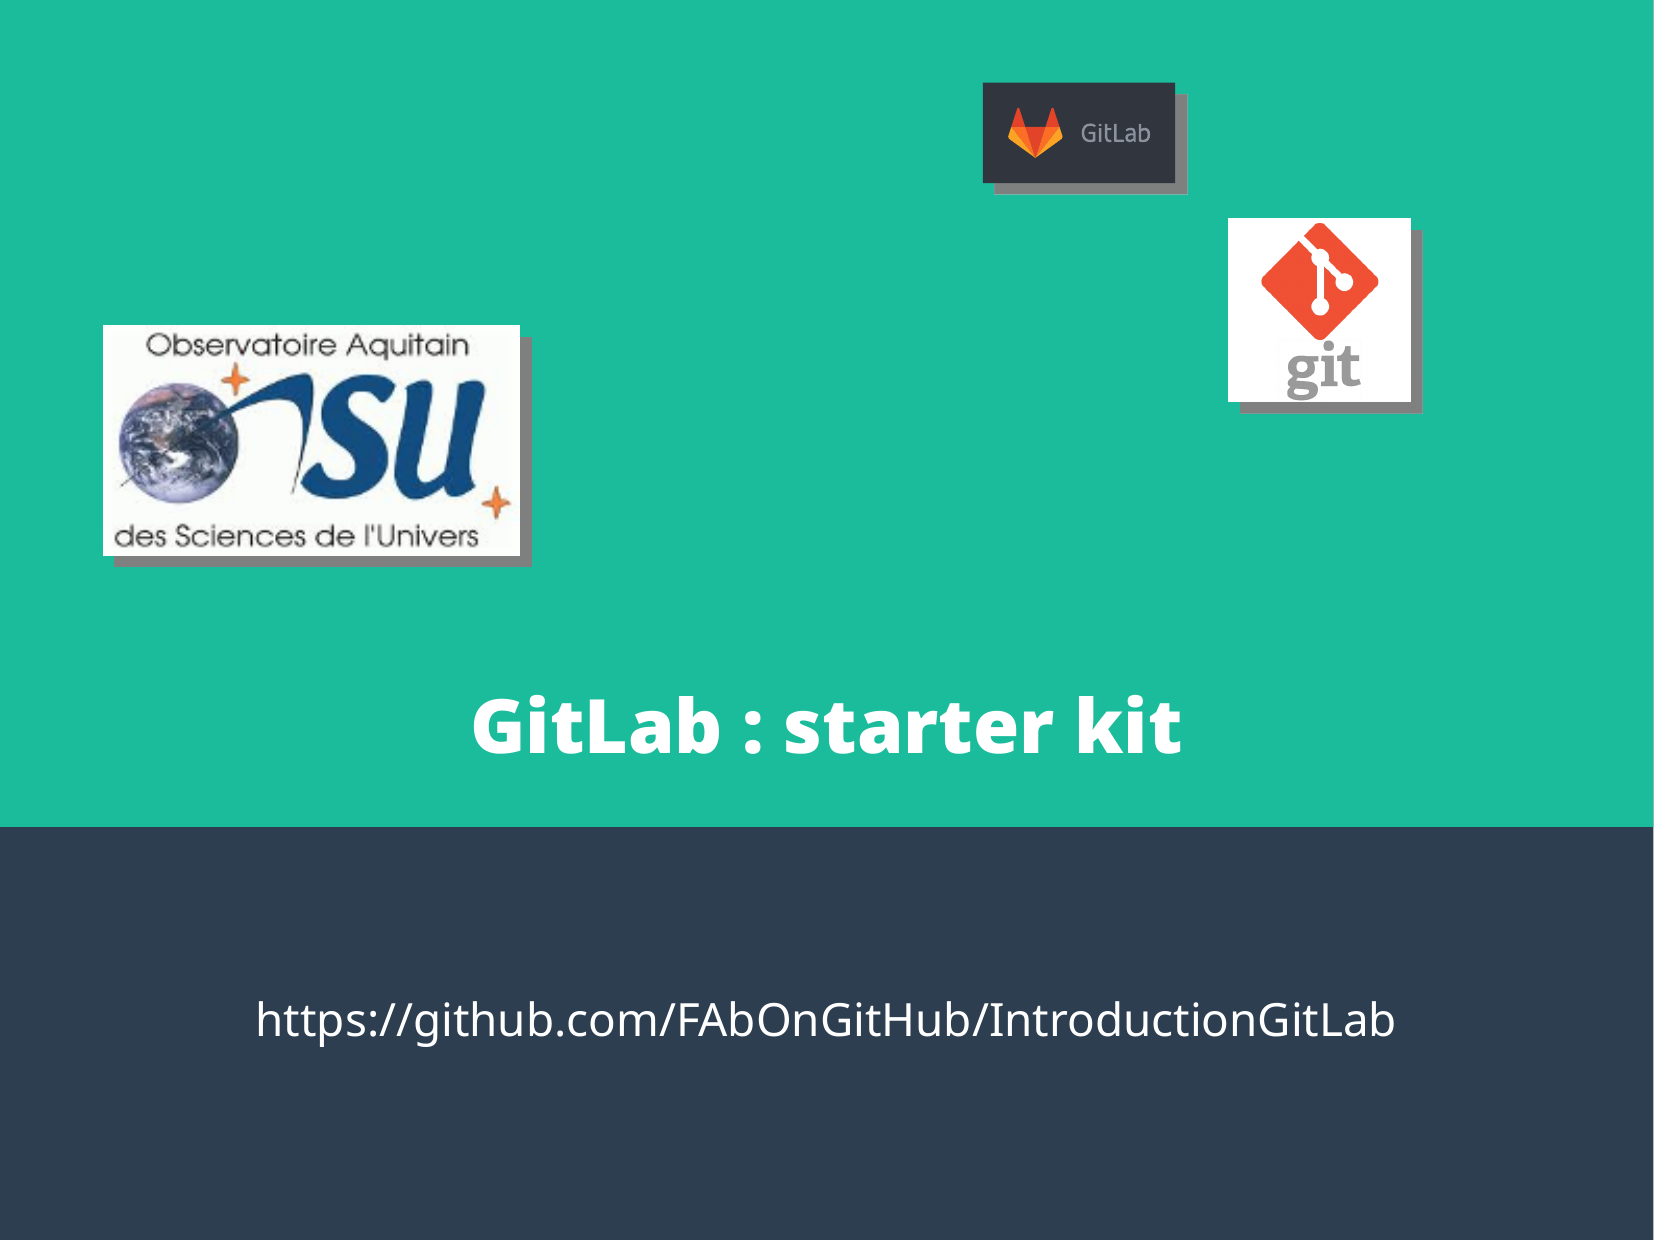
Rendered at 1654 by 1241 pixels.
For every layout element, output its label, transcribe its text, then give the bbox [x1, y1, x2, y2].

picture [103, 325, 520, 556]
picture [1228, 218, 1411, 402]
picture [982, 82, 1176, 184]
title GitLab : starter kit [59, 620, 1595, 778]
subtitle https://github.com/FAbOnGitHub/IntroductionGitLab [59, 856, 1595, 1182]
